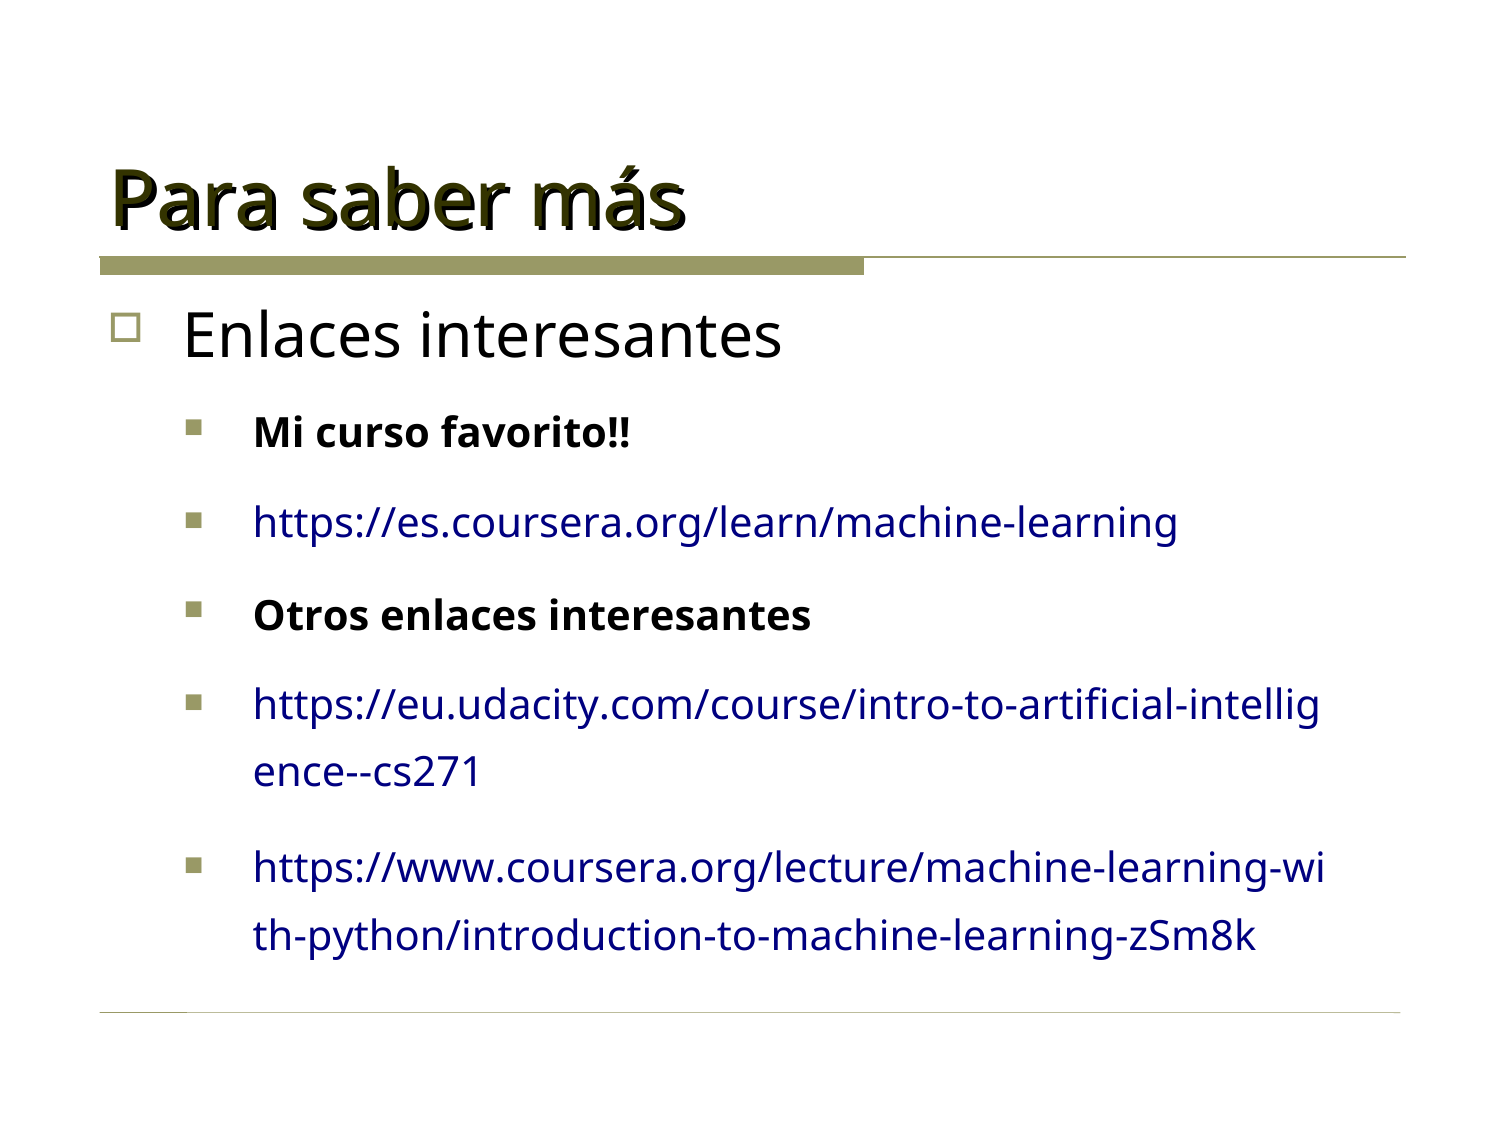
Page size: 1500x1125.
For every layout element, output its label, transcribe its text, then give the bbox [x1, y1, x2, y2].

title Para saber más [94, 50, 1407, 250]
list Enlaces interesantes Mi curso favorito!! https://es.coursera.org/learn/machine-learning Otros enlaces interesantes https://eu.udacity.com/course/intro-to-artificial-intelligence--cs271 https://www.coursera.org/lecture/machine-learning-with-python/introduction-to-machine-learning-zSm8k [92, 287, 1353, 1013]
